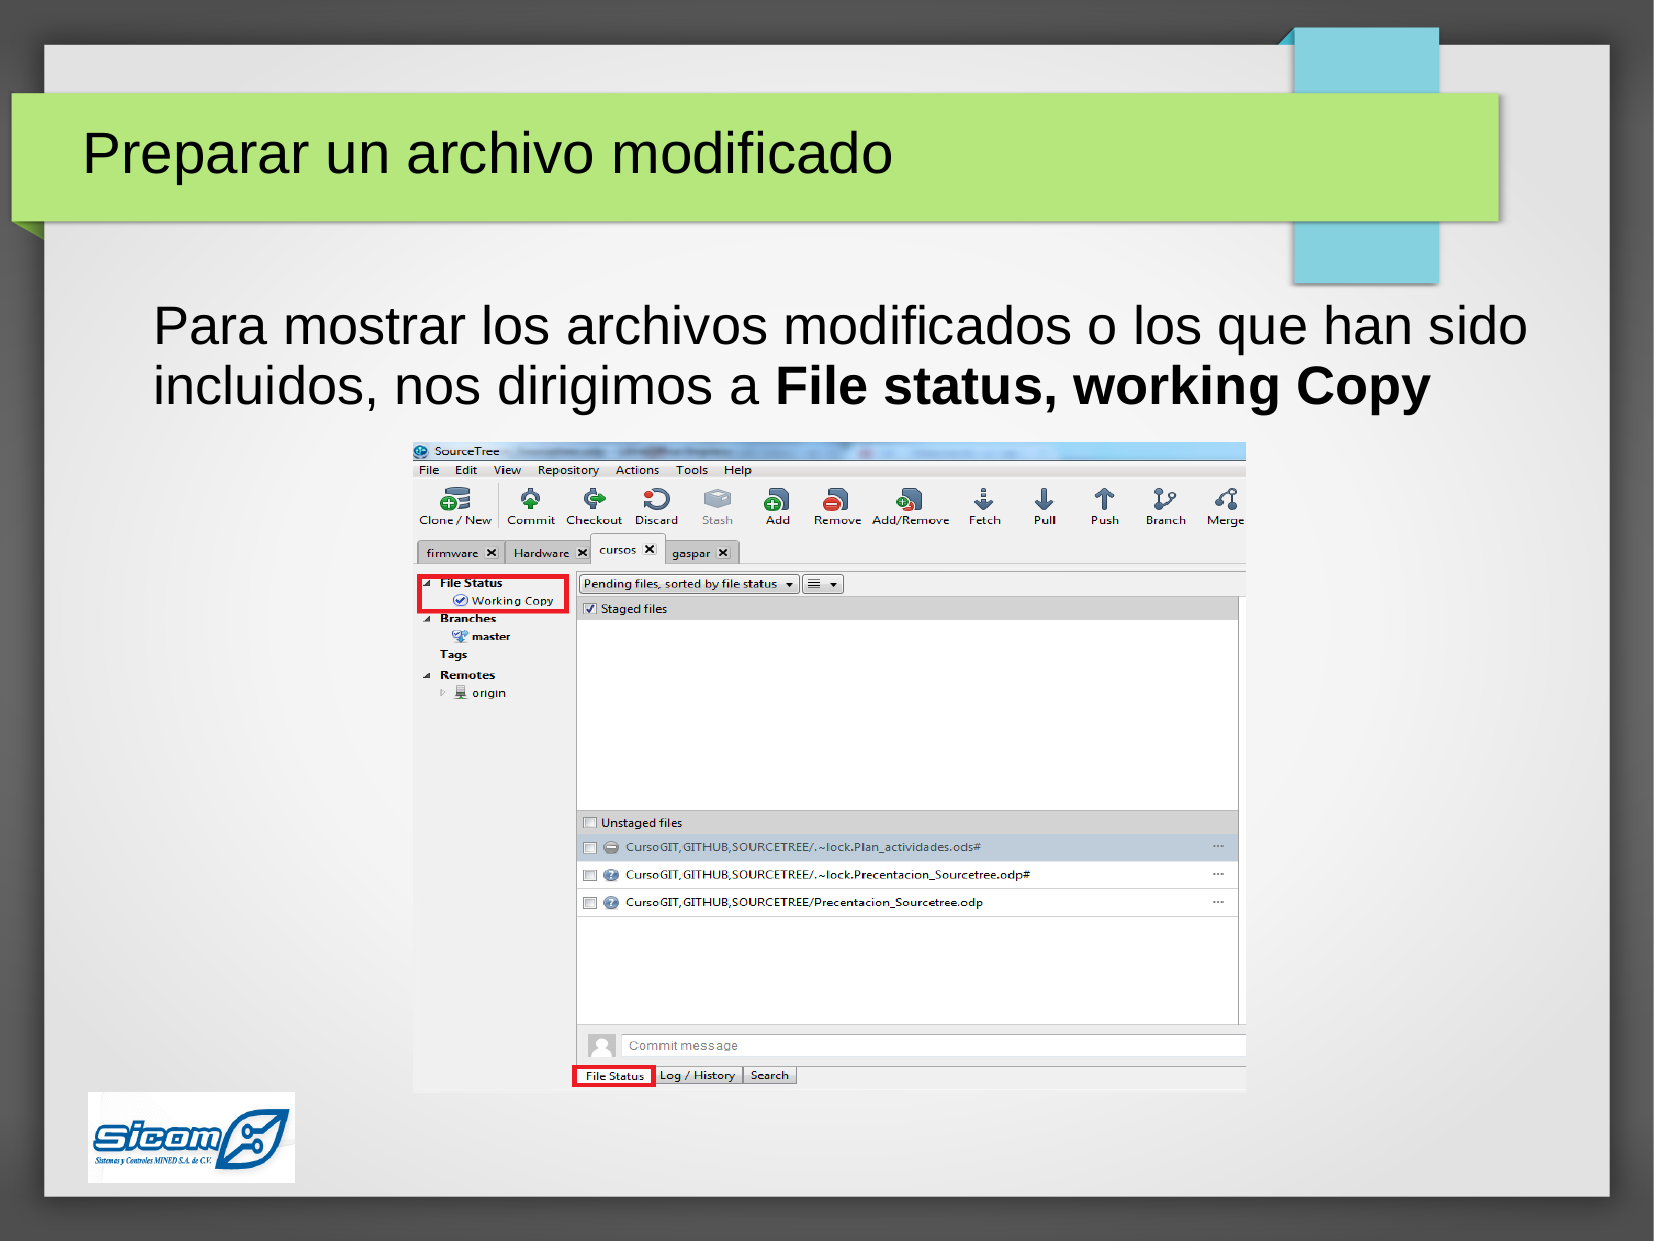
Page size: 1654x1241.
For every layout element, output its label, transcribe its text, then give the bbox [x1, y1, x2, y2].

picture [0, 0, 1654, 1241]
list Para mostrar los archivos modificados o los que han sido incluidos, nos dirigimos a File status, working Copy [82, 295, 1571, 1015]
title Preparar un archivo modificado [82, 94, 1264, 213]
